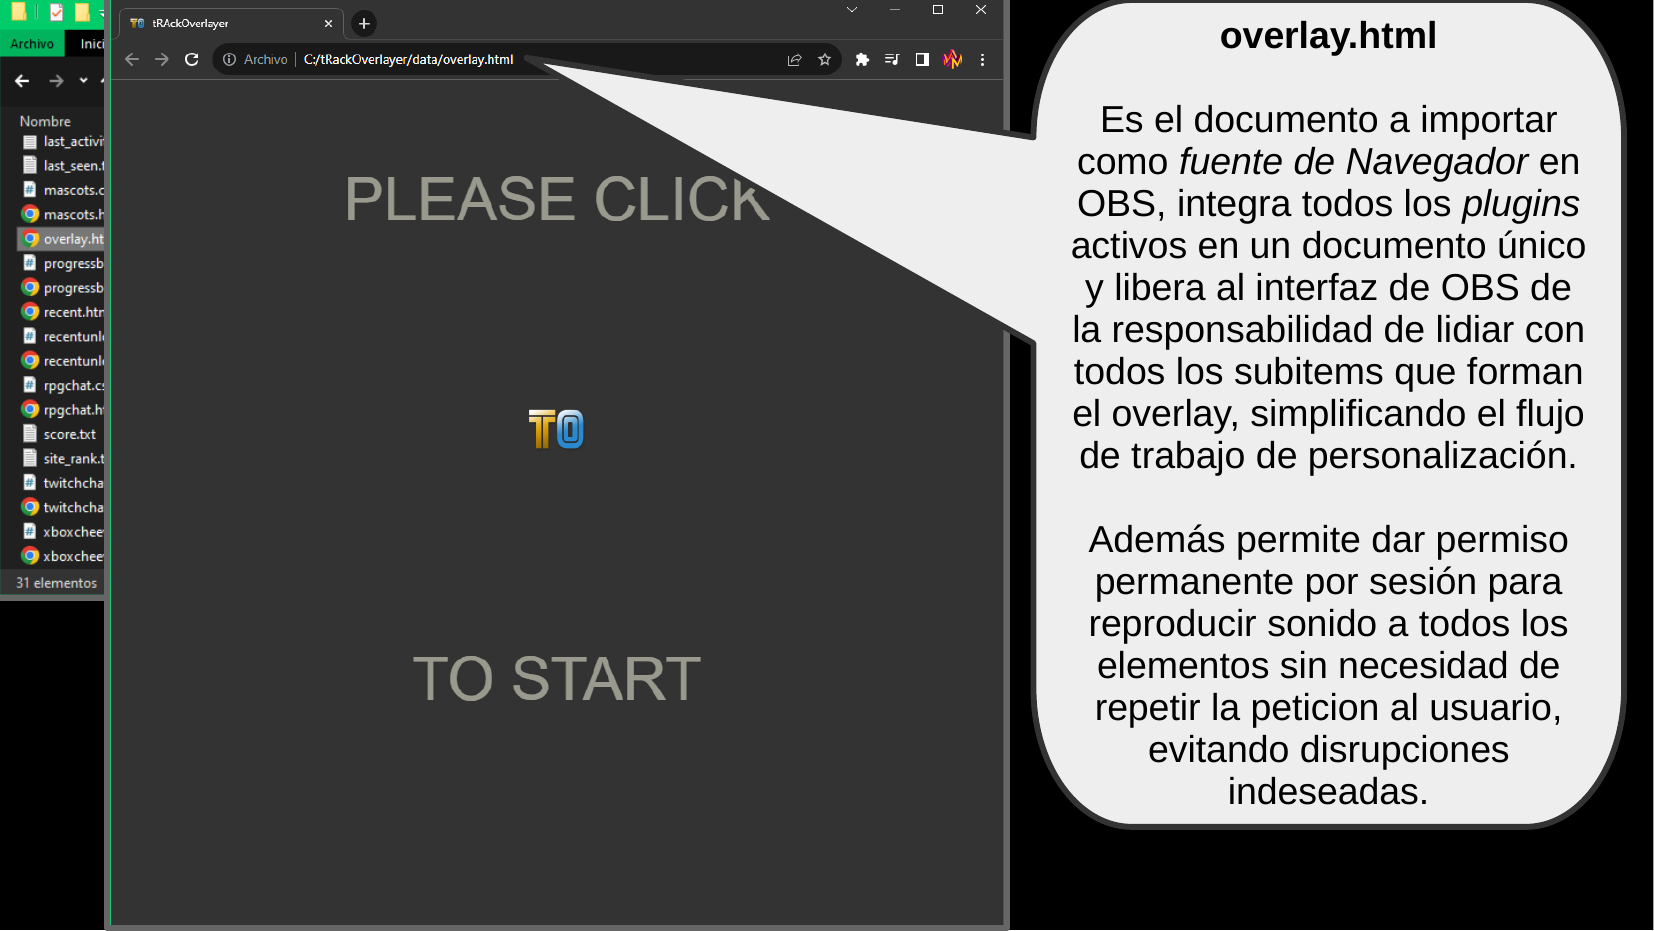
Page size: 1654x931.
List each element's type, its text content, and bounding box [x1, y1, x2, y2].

picture [110, 0, 1004, 926]
picture [0, 0, 104, 596]
text_box overlay.html Es el documento a importar como fuente de Navegador en OBS, integra todos los plugins activos en un documento único y libera al interfaz de OBS de la responsabilidad de lidiar con todos los subitems que forman el overlay, simplificando el flujo de trabajo de personalización. Además permite dar permiso permanente por sesión para reproducir sonido a todos los elementos sin necesidad de repetir la peticion al usuario, evitando disrupciones indeseadas. [526, 0, 1625, 827]
